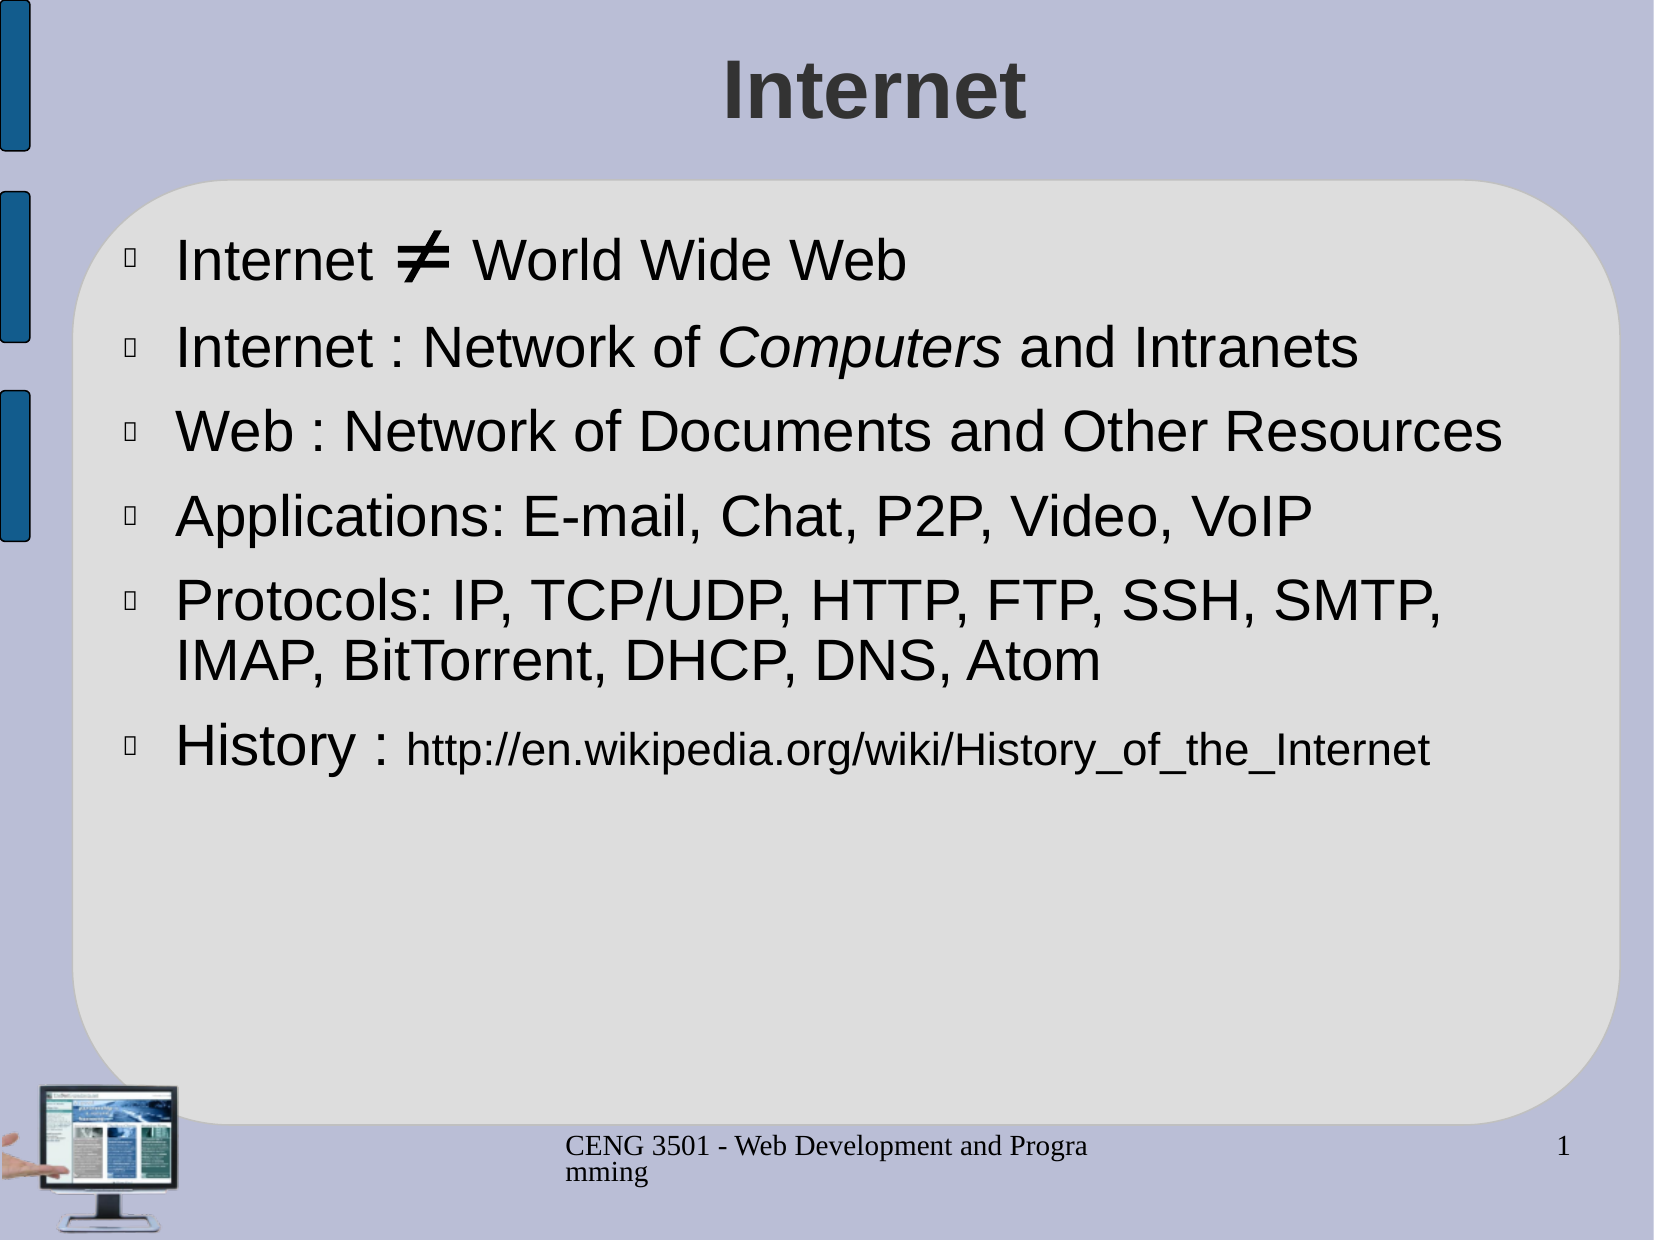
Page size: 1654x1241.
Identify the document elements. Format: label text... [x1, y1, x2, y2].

picture [2, 1079, 225, 1238]
title Internet [112, 22, 1638, 162]
list Internet  World Wide Web Internet : Network of Computers and Intranets Web : Network of Documents and Other Resources Applications: E-mail, Chat, P2P, Video, VoIP Protocols: IP, TCP/UDP, HTTP, FTP, SSH, SMTP, IMAP, BitTorrent, DHCP, DNS, Atom History : http://en.wikipedia.org/wiki/History_of_the_Internet [90, 217, 1621, 1080]
